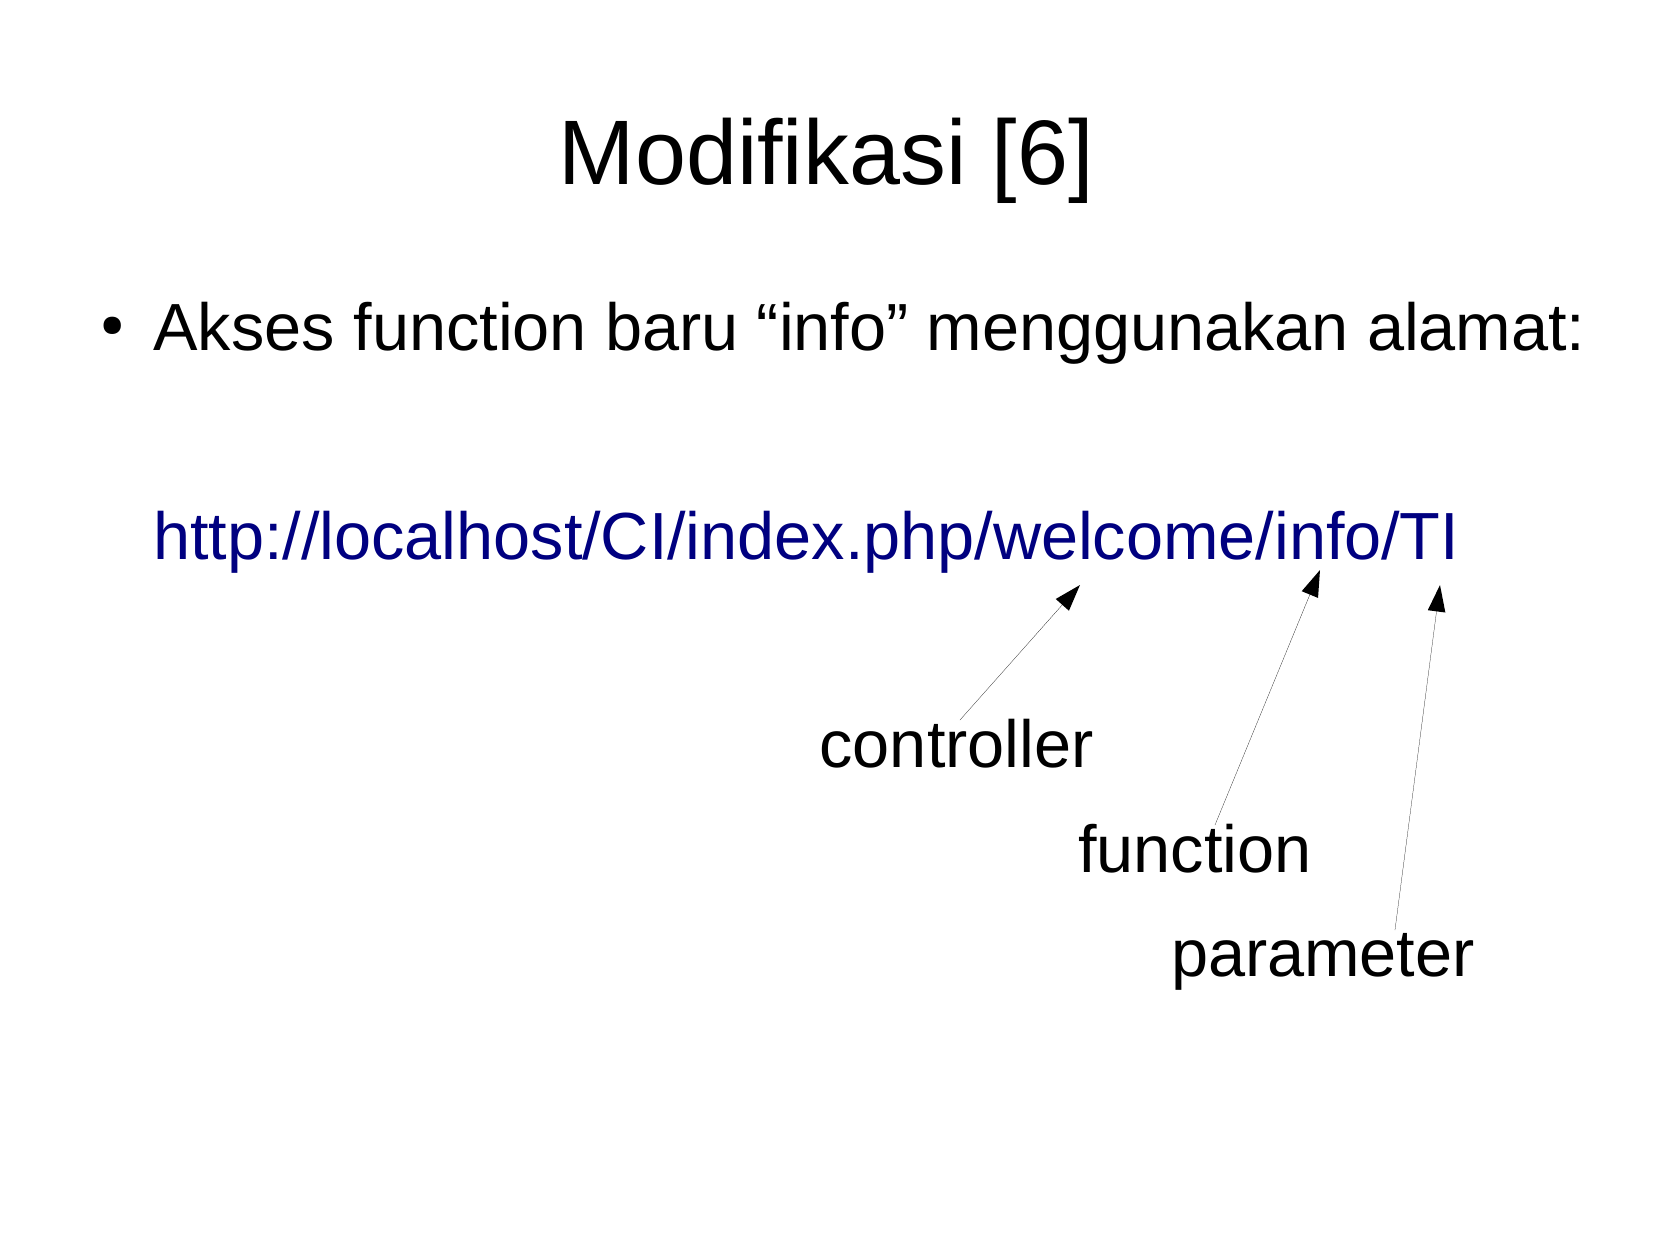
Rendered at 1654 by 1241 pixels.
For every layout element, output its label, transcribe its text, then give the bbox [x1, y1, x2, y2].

list Akses function baru “info” menggunakan alamat: http://localhost/CI/index.php/welcome/info/TI controller function parameter [82, 290, 1606, 1201]
title Modifikasi [6] [82, 49, 1571, 257]
